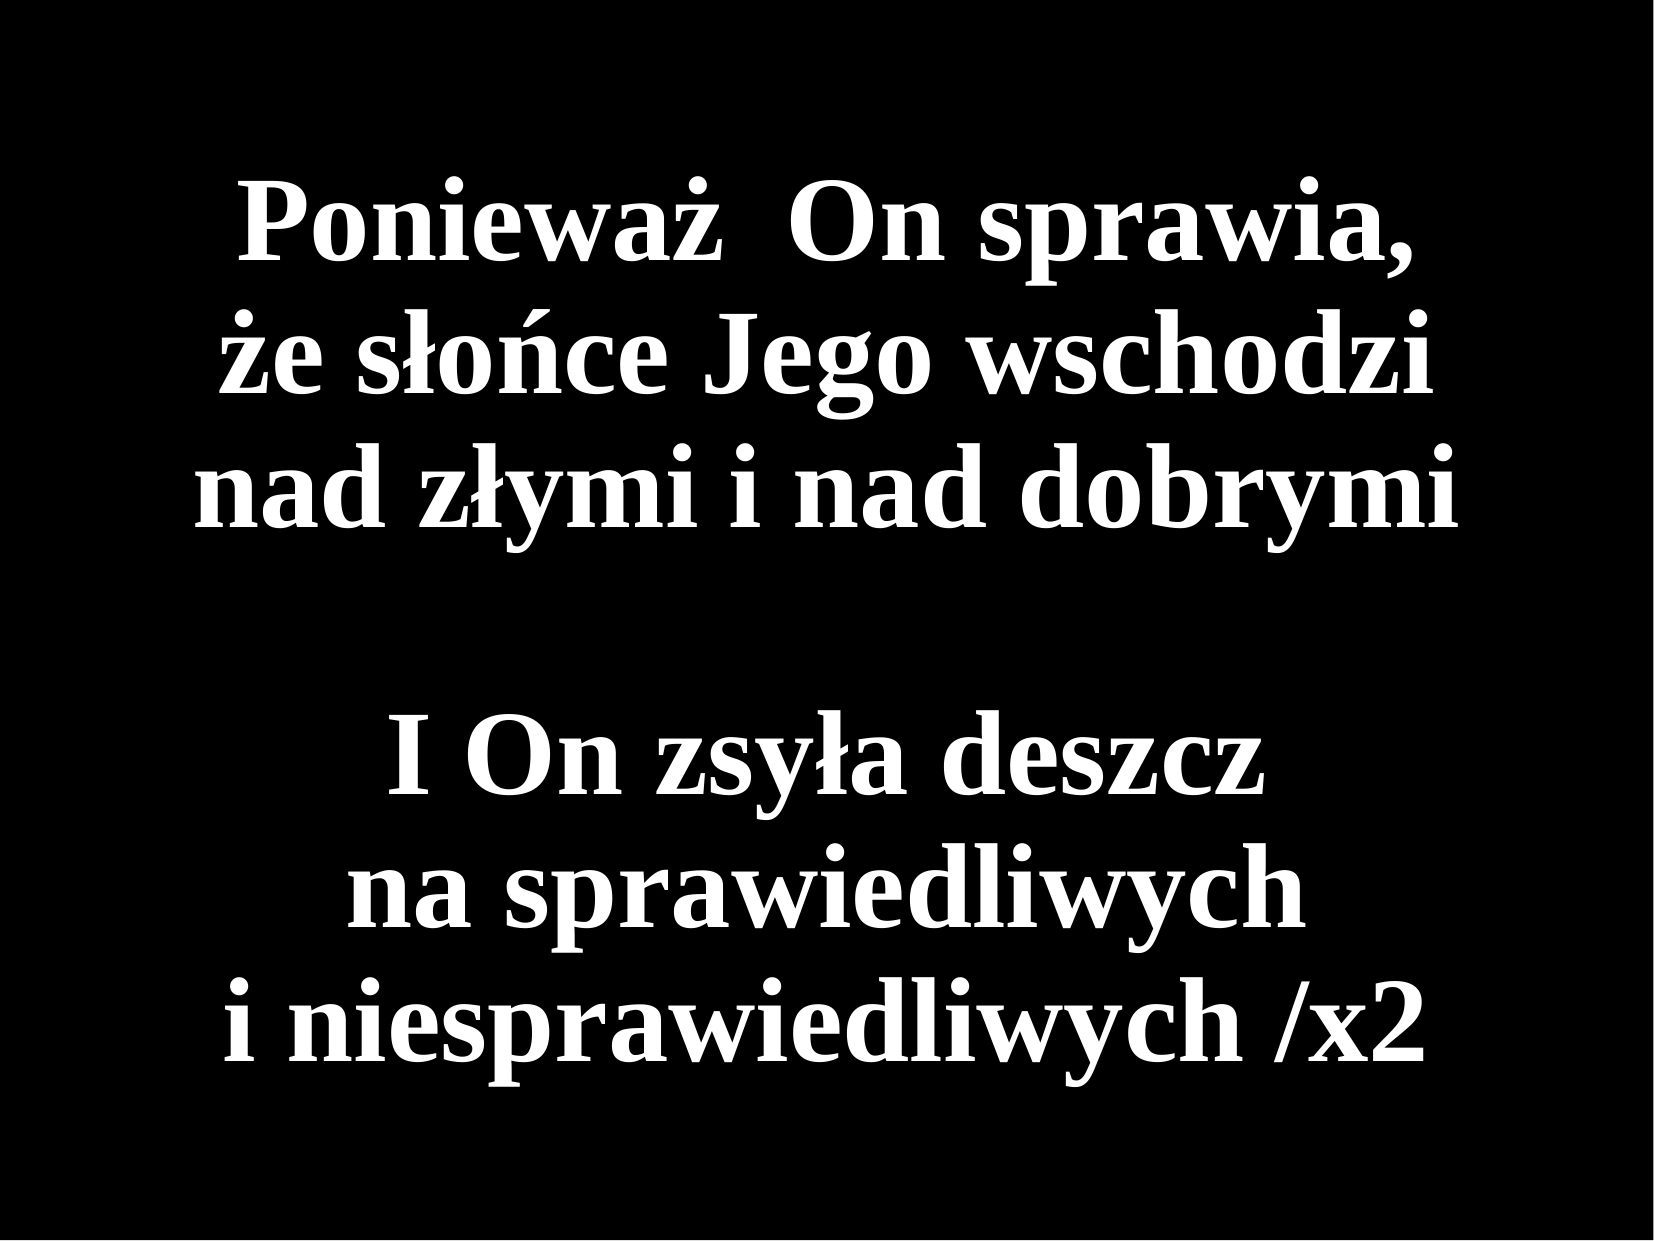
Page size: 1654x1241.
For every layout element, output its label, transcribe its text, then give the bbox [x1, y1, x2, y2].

title Ponieważ On sprawia, że słońce Jego wschodzi nad złymi i nad dobrymi I On zsyła deszcz na sprawiedliwych i niesprawiedliwych /x2 [0, 0, 1654, 1241]
